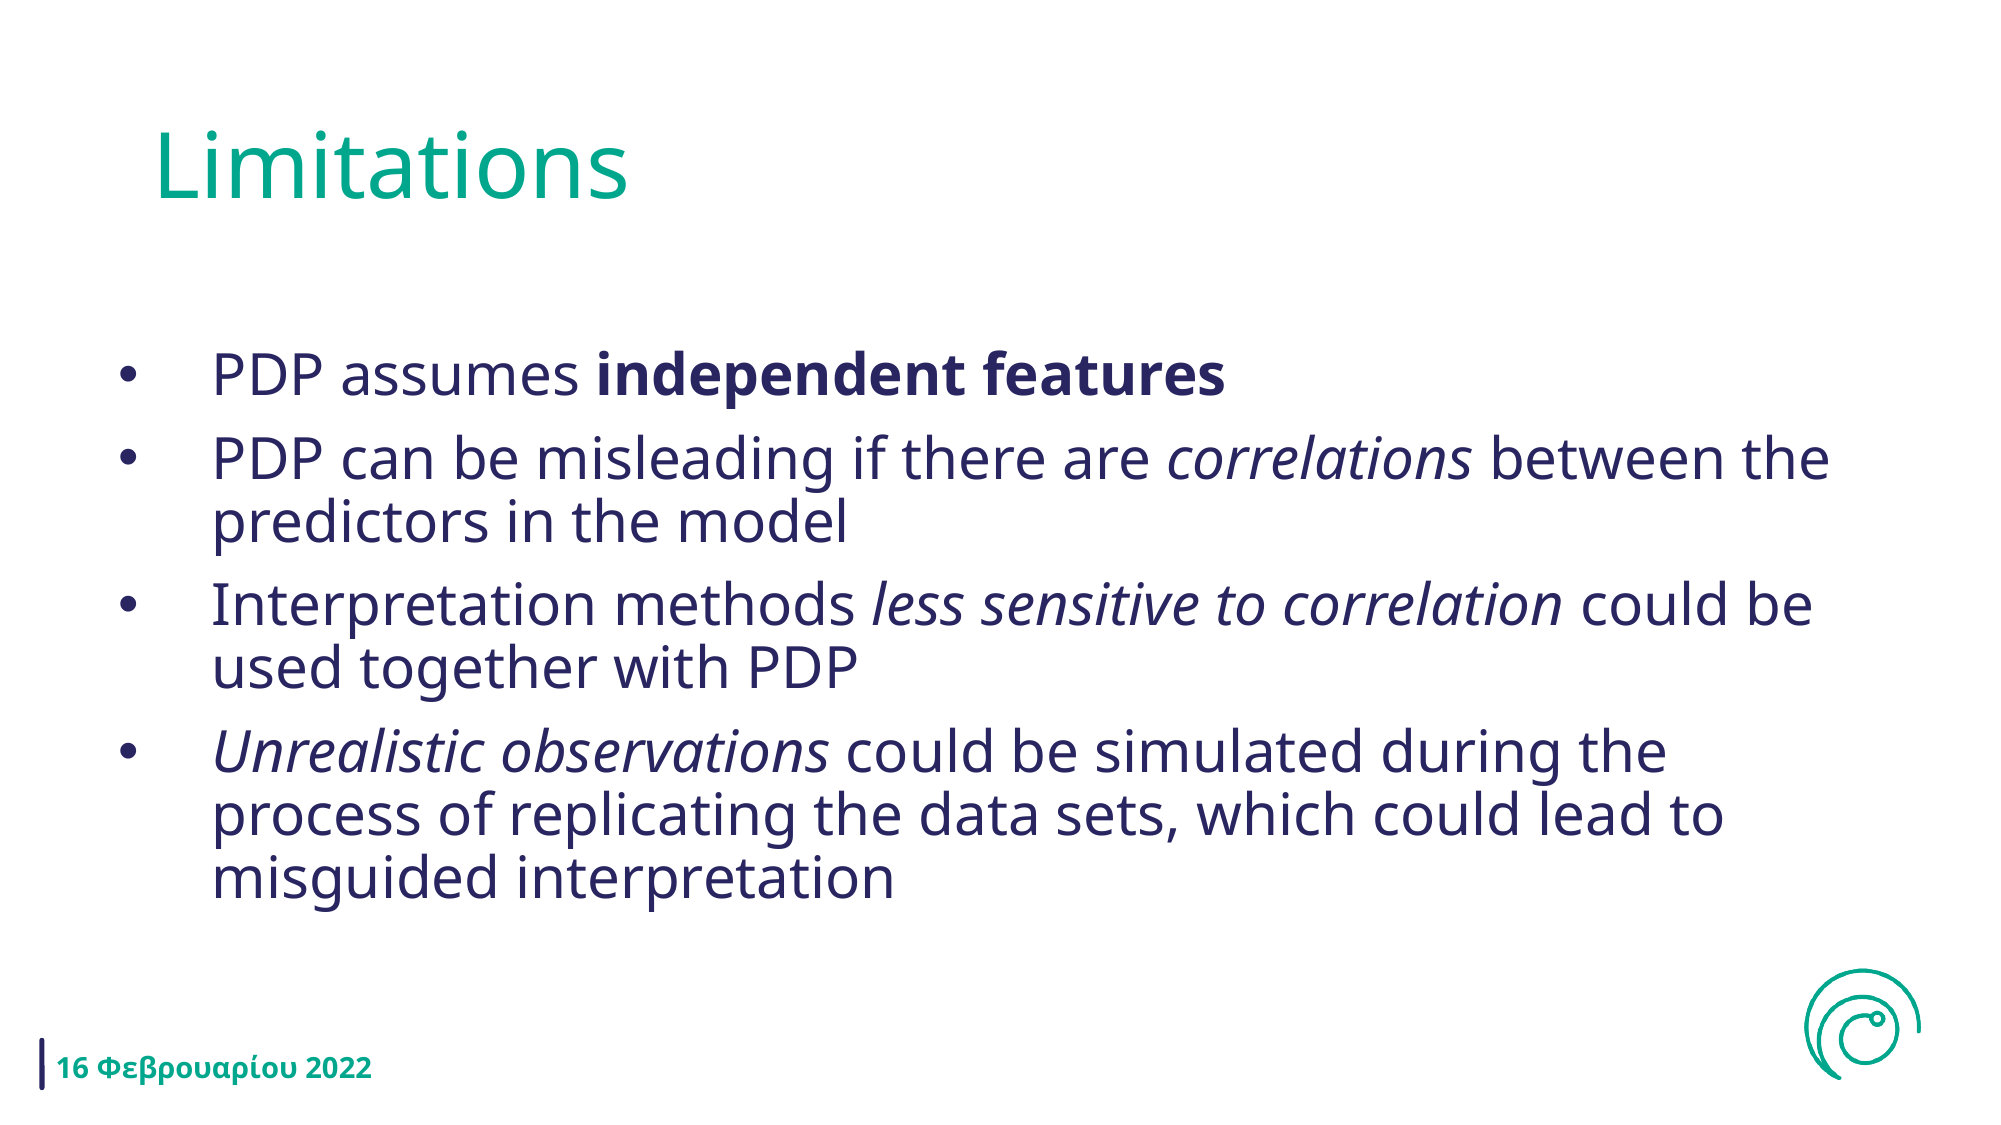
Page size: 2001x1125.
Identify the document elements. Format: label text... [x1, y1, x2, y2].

list PDP assumes independent features PDP can be misleading if there are correlations between the predictors in the model Interpretation methods less sensitive to correlation could be used together with PDP Unrealistic observations could be simulated during the process of replicating the data sets, which could lead to misguided interpretation [103, 337, 1876, 1052]
picture [1804, 968, 1921, 1080]
title Limitations [137, 59, 1921, 278]
